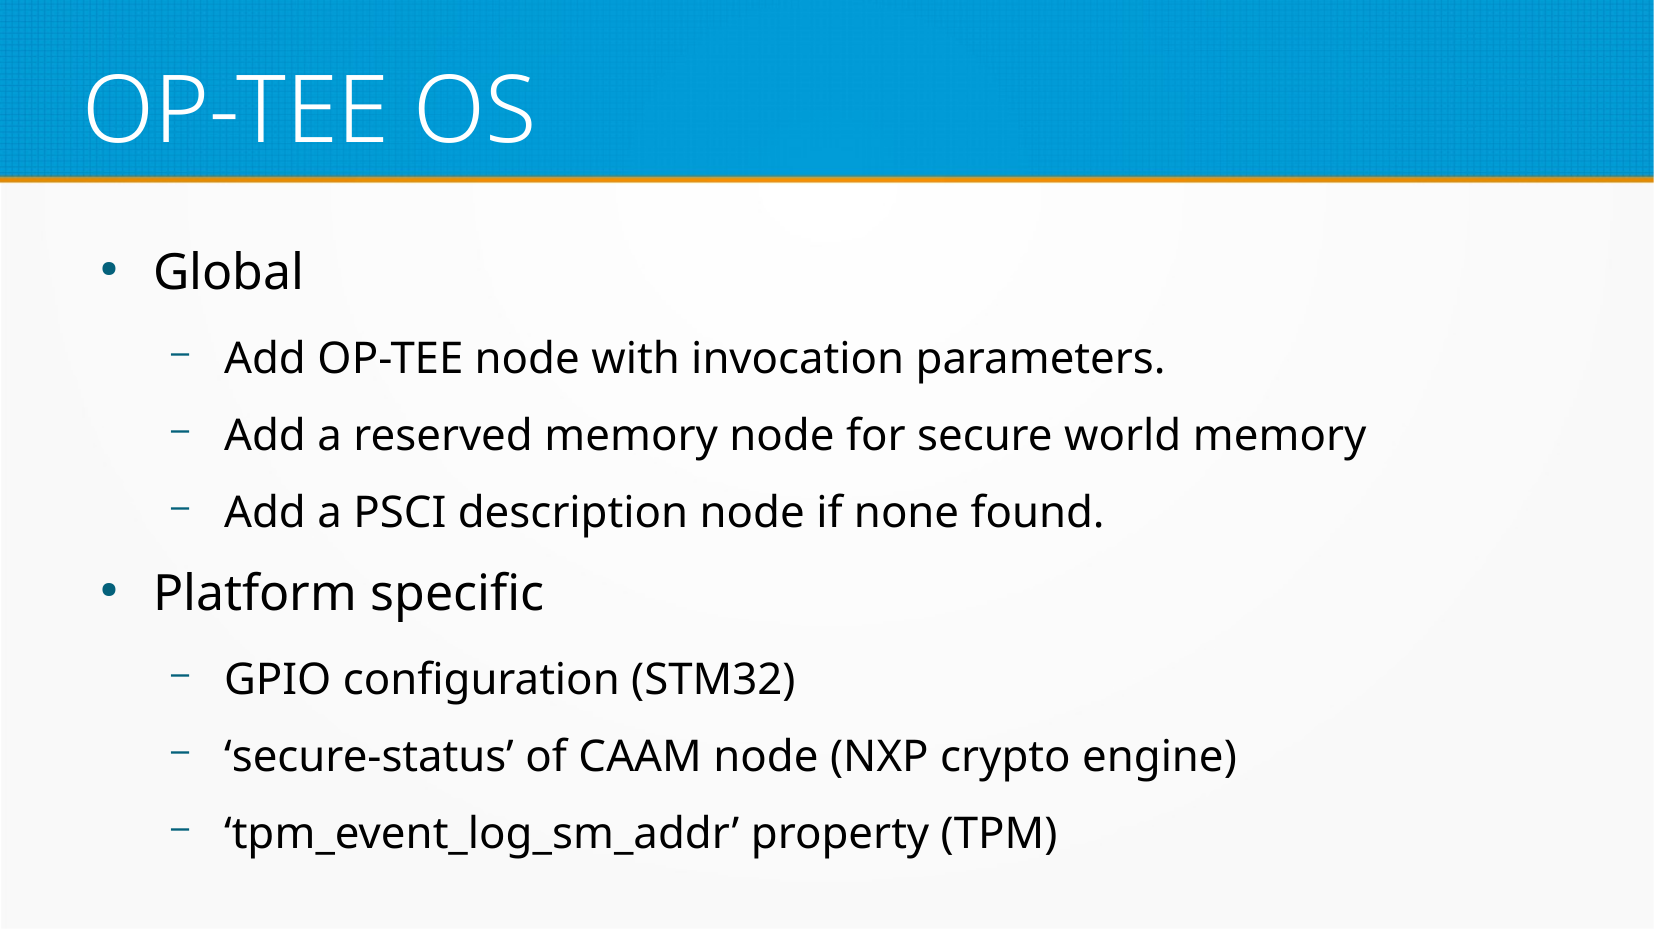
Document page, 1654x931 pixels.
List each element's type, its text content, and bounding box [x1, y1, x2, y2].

picture [0, 175, 1654, 931]
list Global Add OP-TEE node with invocation parameters. Add a reserved memory node for secure world memory Add a PSCI description node if none found. Platform specific GPIO configuration (STM32) ‘secure-status’ of CAAM node (NXP crypto engine) ‘tpm_event_log_sm_addr’ property (TPM) [82, 236, 1563, 789]
title OP-TEE OS [82, 14, 1571, 171]
